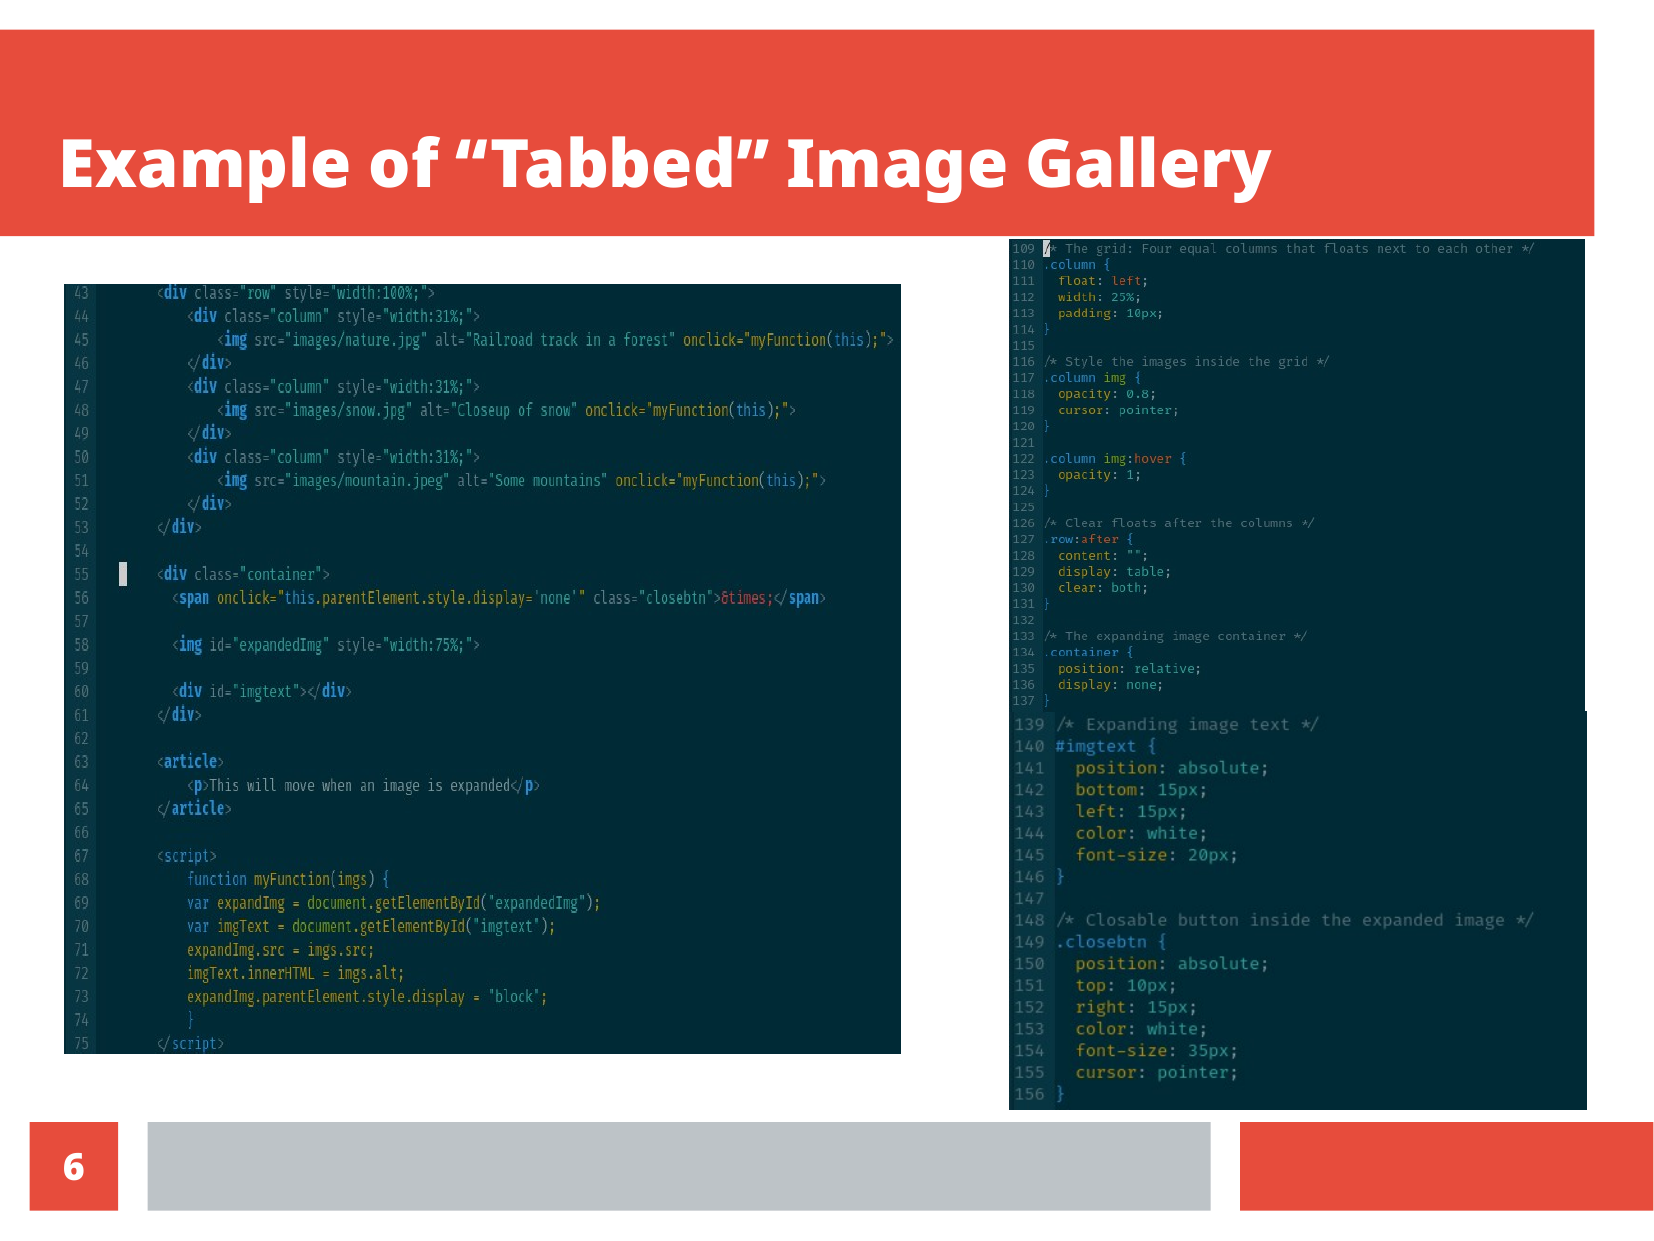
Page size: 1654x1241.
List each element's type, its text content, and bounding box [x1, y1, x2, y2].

picture [338, 284, 379, 300]
picture [188, 853, 199, 866]
picture [1107, 917, 1125, 925]
picture [210, 453, 216, 462]
picture [1128, 980, 1134, 994]
picture [482, 917, 531, 937]
picture [457, 475, 466, 487]
picture [1098, 722, 1105, 730]
picture [1134, 802, 1177, 820]
picture [322, 966, 331, 981]
picture [1058, 303, 1116, 321]
picture [383, 377, 403, 394]
picture [1058, 717, 1073, 729]
picture [1181, 666, 1194, 673]
picture [256, 474, 283, 487]
picture [1149, 722, 1155, 730]
picture [1190, 1044, 1199, 1057]
picture [484, 892, 583, 913]
picture [1310, 723, 1315, 731]
picture [1076, 799, 1115, 822]
picture [188, 710, 193, 721]
picture [1074, 822, 1127, 847]
picture [322, 636, 328, 643]
picture [265, 337, 272, 345]
picture [1089, 522, 1102, 528]
picture [473, 995, 483, 1008]
picture [1152, 564, 1164, 576]
picture [368, 313, 374, 321]
picture [1363, 247, 1371, 254]
picture [1104, 371, 1127, 386]
picture [1009, 453, 1042, 643]
picture [485, 472, 527, 489]
picture [417, 407, 428, 415]
picture [639, 587, 645, 594]
picture [192, 378, 209, 393]
picture [1112, 270, 1141, 285]
picture [1059, 467, 1117, 483]
picture [156, 519, 168, 535]
picture [1107, 743, 1115, 751]
picture [811, 468, 817, 481]
picture [625, 330, 631, 345]
picture [226, 472, 230, 487]
picture [1087, 915, 1095, 925]
picture [166, 518, 177, 534]
picture [1047, 678, 1087, 693]
picture [1303, 720, 1309, 727]
picture [203, 1041, 209, 1054]
picture [451, 777, 523, 796]
picture [1150, 359, 1159, 365]
picture [185, 312, 192, 318]
picture [293, 403, 345, 425]
picture [538, 992, 546, 1011]
picture [243, 566, 306, 585]
picture [294, 472, 410, 492]
picture [1230, 1073, 1236, 1080]
picture [170, 828, 191, 832]
picture [474, 405, 511, 418]
picture [1127, 564, 1149, 577]
picture [165, 756, 171, 768]
picture [1117, 936, 1126, 948]
picture [179, 592, 209, 604]
picture [1087, 939, 1097, 948]
picture [180, 516, 185, 534]
picture [234, 636, 246, 651]
picture [1188, 848, 1228, 864]
picture [248, 312, 260, 321]
picture [1119, 244, 1126, 252]
picture [1075, 359, 1087, 369]
picture [1059, 384, 1102, 401]
picture [1113, 293, 1117, 303]
picture [293, 682, 298, 690]
picture [1128, 522, 1148, 527]
picture [1061, 913, 1073, 927]
picture [784, 409, 794, 418]
picture [361, 781, 374, 790]
picture [195, 900, 201, 908]
picture [1066, 358, 1073, 365]
picture [215, 406, 222, 412]
picture [1112, 583, 1126, 594]
picture [1496, 917, 1503, 925]
picture [644, 588, 695, 604]
picture [284, 781, 305, 790]
picture [185, 780, 192, 790]
picture [186, 963, 470, 1012]
picture [1127, 308, 1133, 318]
picture [337, 312, 345, 321]
picture [204, 424, 215, 440]
picture [669, 330, 674, 338]
picture [251, 429, 260, 438]
title Example of “Tabbed” Image Gallery [59, 59, 1595, 207]
picture [466, 449, 480, 459]
picture [233, 475, 247, 491]
picture [465, 330, 472, 338]
picture [1082, 531, 1119, 546]
picture [1220, 917, 1228, 925]
picture [299, 685, 306, 699]
picture [1230, 917, 1237, 925]
picture [1157, 917, 1167, 928]
picture [1298, 244, 1312, 253]
picture [1054, 273, 1100, 288]
picture [1436, 244, 1444, 251]
picture [240, 685, 296, 702]
picture [1087, 677, 1116, 694]
picture [343, 384, 352, 392]
picture [164, 284, 172, 299]
picture [211, 801, 223, 814]
picture [542, 915, 555, 937]
picture [1256, 358, 1269, 366]
picture [249, 384, 268, 392]
picture [1068, 743, 1104, 752]
picture [1009, 241, 1042, 451]
picture [431, 407, 442, 415]
picture [309, 565, 320, 581]
picture [714, 585, 773, 610]
picture [1179, 914, 1192, 925]
picture [1322, 913, 1350, 925]
picture [1272, 917, 1278, 925]
picture [1057, 741, 1063, 751]
picture [1134, 452, 1174, 465]
picture [1058, 581, 1065, 593]
picture [1177, 957, 1227, 970]
picture [1180, 244, 1208, 252]
picture [188, 447, 208, 463]
picture [519, 402, 532, 416]
picture [1162, 358, 1178, 368]
picture [1414, 914, 1442, 925]
picture [391, 286, 418, 303]
picture [256, 406, 262, 416]
picture [383, 636, 432, 652]
picture [1203, 360, 1212, 368]
picture [173, 705, 179, 721]
picture [1151, 245, 1168, 253]
picture [1229, 959, 1262, 969]
picture [1056, 403, 1110, 417]
picture [1379, 244, 1398, 252]
picture [246, 781, 254, 790]
picture [1180, 1024, 1199, 1034]
picture [218, 500, 224, 510]
picture [336, 641, 348, 650]
picture [323, 377, 328, 385]
picture [246, 284, 275, 299]
picture [1159, 1000, 1189, 1016]
picture [195, 780, 202, 797]
picture [1292, 914, 1309, 925]
picture [1191, 1004, 1195, 1015]
picture [585, 892, 599, 915]
picture [886, 336, 892, 345]
picture [1103, 390, 1111, 403]
picture [180, 639, 201, 655]
picture [249, 636, 322, 655]
picture [1050, 357, 1056, 368]
picture [1128, 913, 1155, 925]
picture [1138, 939, 1146, 947]
picture [504, 333, 533, 347]
picture [472, 330, 501, 347]
picture [354, 313, 360, 321]
picture [1180, 1063, 1218, 1079]
picture [1057, 289, 1096, 307]
picture [1253, 244, 1274, 254]
picture [307, 781, 316, 790]
picture [541, 399, 577, 416]
picture [270, 376, 322, 394]
picture [584, 400, 649, 416]
picture [1058, 1088, 1062, 1102]
picture [214, 584, 285, 611]
picture [321, 682, 335, 698]
picture [201, 356, 209, 368]
picture [1120, 408, 1125, 416]
picture [277, 307, 328, 324]
picture [165, 852, 170, 861]
picture [1221, 1068, 1228, 1079]
picture [158, 714, 165, 721]
picture [326, 572, 334, 578]
picture [682, 327, 750, 349]
picture [1191, 720, 1238, 734]
picture [1110, 244, 1116, 253]
picture [367, 642, 374, 652]
picture [609, 334, 616, 347]
picture [353, 384, 360, 397]
picture [643, 398, 740, 422]
picture [444, 449, 463, 466]
picture [233, 453, 267, 465]
picture [181, 685, 202, 698]
picture [234, 875, 251, 884]
picture [406, 378, 464, 394]
picture [587, 331, 600, 349]
picture [1190, 828, 1207, 842]
picture [64, 284, 95, 1054]
picture [289, 899, 300, 910]
picture [232, 334, 246, 349]
picture [1200, 634, 1209, 639]
picture [540, 594, 569, 604]
picture [1080, 457, 1092, 462]
picture [1128, 406, 1148, 415]
picture [1069, 1062, 1145, 1080]
picture [210, 493, 215, 509]
picture [413, 472, 449, 492]
picture [1075, 634, 1083, 640]
picture [185, 384, 191, 393]
picture [188, 758, 193, 768]
picture [173, 291, 178, 299]
picture [223, 331, 230, 346]
picture [1057, 551, 1110, 566]
picture [186, 359, 196, 368]
picture [181, 801, 207, 815]
picture [435, 638, 463, 655]
picture [210, 382, 216, 392]
picture [1126, 682, 1161, 691]
picture [196, 572, 201, 583]
picture [1517, 916, 1530, 925]
picture [791, 592, 819, 607]
picture [219, 572, 237, 579]
picture [1272, 722, 1280, 730]
picture [190, 436, 203, 447]
picture [226, 406, 248, 419]
picture [195, 758, 200, 768]
picture [865, 329, 885, 350]
picture [1200, 1044, 1236, 1059]
picture [1177, 634, 1193, 641]
picture [1261, 722, 1268, 730]
picture [748, 327, 835, 350]
picture [295, 336, 329, 350]
picture [429, 781, 443, 790]
picture [204, 752, 217, 768]
picture [196, 309, 217, 323]
picture [1148, 1002, 1155, 1013]
picture [1179, 825, 1185, 838]
picture [211, 638, 229, 652]
picture [1180, 807, 1187, 822]
picture [338, 687, 350, 696]
picture [1128, 583, 1140, 593]
picture [1260, 917, 1268, 925]
picture [209, 290, 219, 299]
picture [115, 559, 129, 589]
picture [1383, 917, 1412, 929]
picture [1057, 565, 1111, 581]
picture [383, 447, 441, 465]
picture [1093, 913, 1102, 925]
picture [694, 588, 712, 604]
picture [174, 755, 186, 768]
picture [399, 336, 419, 350]
picture [1252, 719, 1258, 730]
picture [173, 805, 179, 815]
picture [1446, 246, 1458, 252]
picture [1127, 293, 1135, 300]
picture [1495, 244, 1511, 253]
picture [252, 865, 374, 895]
picture [1111, 633, 1136, 644]
picture [1075, 845, 1174, 870]
picture [291, 890, 486, 964]
picture [1056, 662, 1121, 677]
picture [1080, 376, 1094, 381]
picture [1363, 917, 1381, 929]
picture [226, 431, 233, 438]
picture [1075, 246, 1083, 253]
picture [1122, 550, 1142, 554]
picture [1188, 522, 1201, 527]
picture [1137, 979, 1173, 995]
picture [216, 889, 287, 932]
picture [350, 454, 365, 470]
picture [133, 549, 137, 560]
picture [1155, 634, 1163, 639]
picture [1037, 239, 1055, 261]
picture [1252, 913, 1256, 925]
picture [214, 465, 223, 472]
picture [1486, 916, 1494, 929]
picture [1009, 638, 1056, 1111]
picture [165, 566, 186, 581]
picture [203, 500, 207, 510]
picture [1158, 720, 1177, 733]
picture [1101, 452, 1130, 467]
picture [713, 574, 725, 581]
picture [1087, 719, 1097, 732]
picture [579, 587, 586, 601]
picture [1280, 358, 1297, 368]
picture [1456, 914, 1485, 925]
picture [362, 333, 395, 347]
picture [351, 641, 359, 652]
picture [1097, 246, 1107, 255]
picture [1069, 758, 1164, 799]
picture [1076, 976, 1112, 999]
picture [1282, 719, 1288, 730]
picture [1129, 741, 1138, 751]
picture [1150, 739, 1157, 758]
picture [1058, 869, 1063, 884]
picture [1147, 1022, 1175, 1035]
picture [335, 961, 406, 988]
picture [181, 707, 185, 721]
picture [1149, 661, 1163, 673]
picture [188, 518, 198, 534]
picture [339, 453, 344, 462]
picture [1155, 312, 1161, 319]
picture [292, 948, 301, 955]
picture [190, 555, 195, 564]
picture [1098, 939, 1114, 948]
picture [262, 779, 268, 790]
picture [239, 284, 245, 291]
picture [668, 491, 674, 498]
picture [219, 290, 233, 299]
picture [1066, 581, 1100, 598]
picture [1200, 915, 1215, 924]
picture [602, 468, 613, 478]
picture [1048, 727, 1054, 737]
picture [240, 313, 246, 321]
picture [205, 779, 230, 792]
picture [1127, 390, 1133, 399]
picture [1134, 666, 1147, 673]
picture [211, 850, 218, 862]
picture [614, 465, 767, 495]
picture [316, 585, 535, 610]
picture [796, 472, 812, 496]
picture [1281, 914, 1287, 925]
picture [541, 333, 577, 349]
picture [1073, 951, 1158, 974]
picture [245, 420, 252, 426]
picture [1159, 781, 1207, 804]
picture [465, 377, 471, 385]
picture [178, 289, 185, 299]
picture [1118, 743, 1124, 751]
picture [1134, 306, 1147, 318]
picture [385, 781, 422, 794]
picture [323, 447, 328, 455]
picture [1277, 522, 1287, 527]
picture [271, 776, 276, 790]
picture [255, 331, 261, 340]
picture [156, 572, 162, 581]
picture [1146, 827, 1175, 841]
picture [465, 307, 471, 314]
picture [195, 876, 209, 884]
picture [367, 384, 375, 392]
picture [1345, 244, 1358, 252]
picture [383, 307, 463, 325]
picture [382, 402, 410, 423]
picture [322, 779, 351, 792]
picture [604, 594, 630, 603]
picture [211, 358, 215, 369]
picture [1142, 386, 1156, 399]
picture [218, 359, 223, 368]
picture [525, 781, 533, 793]
picture [300, 290, 307, 302]
picture [1156, 1068, 1178, 1081]
picture [775, 594, 783, 604]
picture [362, 450, 379, 463]
picture [308, 689, 316, 696]
picture [233, 781, 240, 790]
picture [1107, 722, 1135, 733]
picture [225, 359, 230, 367]
picture [345, 403, 381, 416]
picture [186, 917, 318, 986]
picture [1074, 997, 1174, 1061]
picture [226, 451, 231, 465]
picture [458, 400, 471, 416]
picture [186, 497, 198, 516]
picture [769, 399, 787, 426]
picture [1475, 245, 1491, 254]
picture [631, 334, 667, 347]
picture [532, 471, 601, 488]
picture [173, 638, 178, 648]
picture [1138, 718, 1146, 730]
picture [1178, 758, 1266, 777]
picture [346, 312, 351, 321]
picture [331, 330, 359, 347]
picture [491, 988, 537, 1004]
picture [270, 449, 322, 463]
